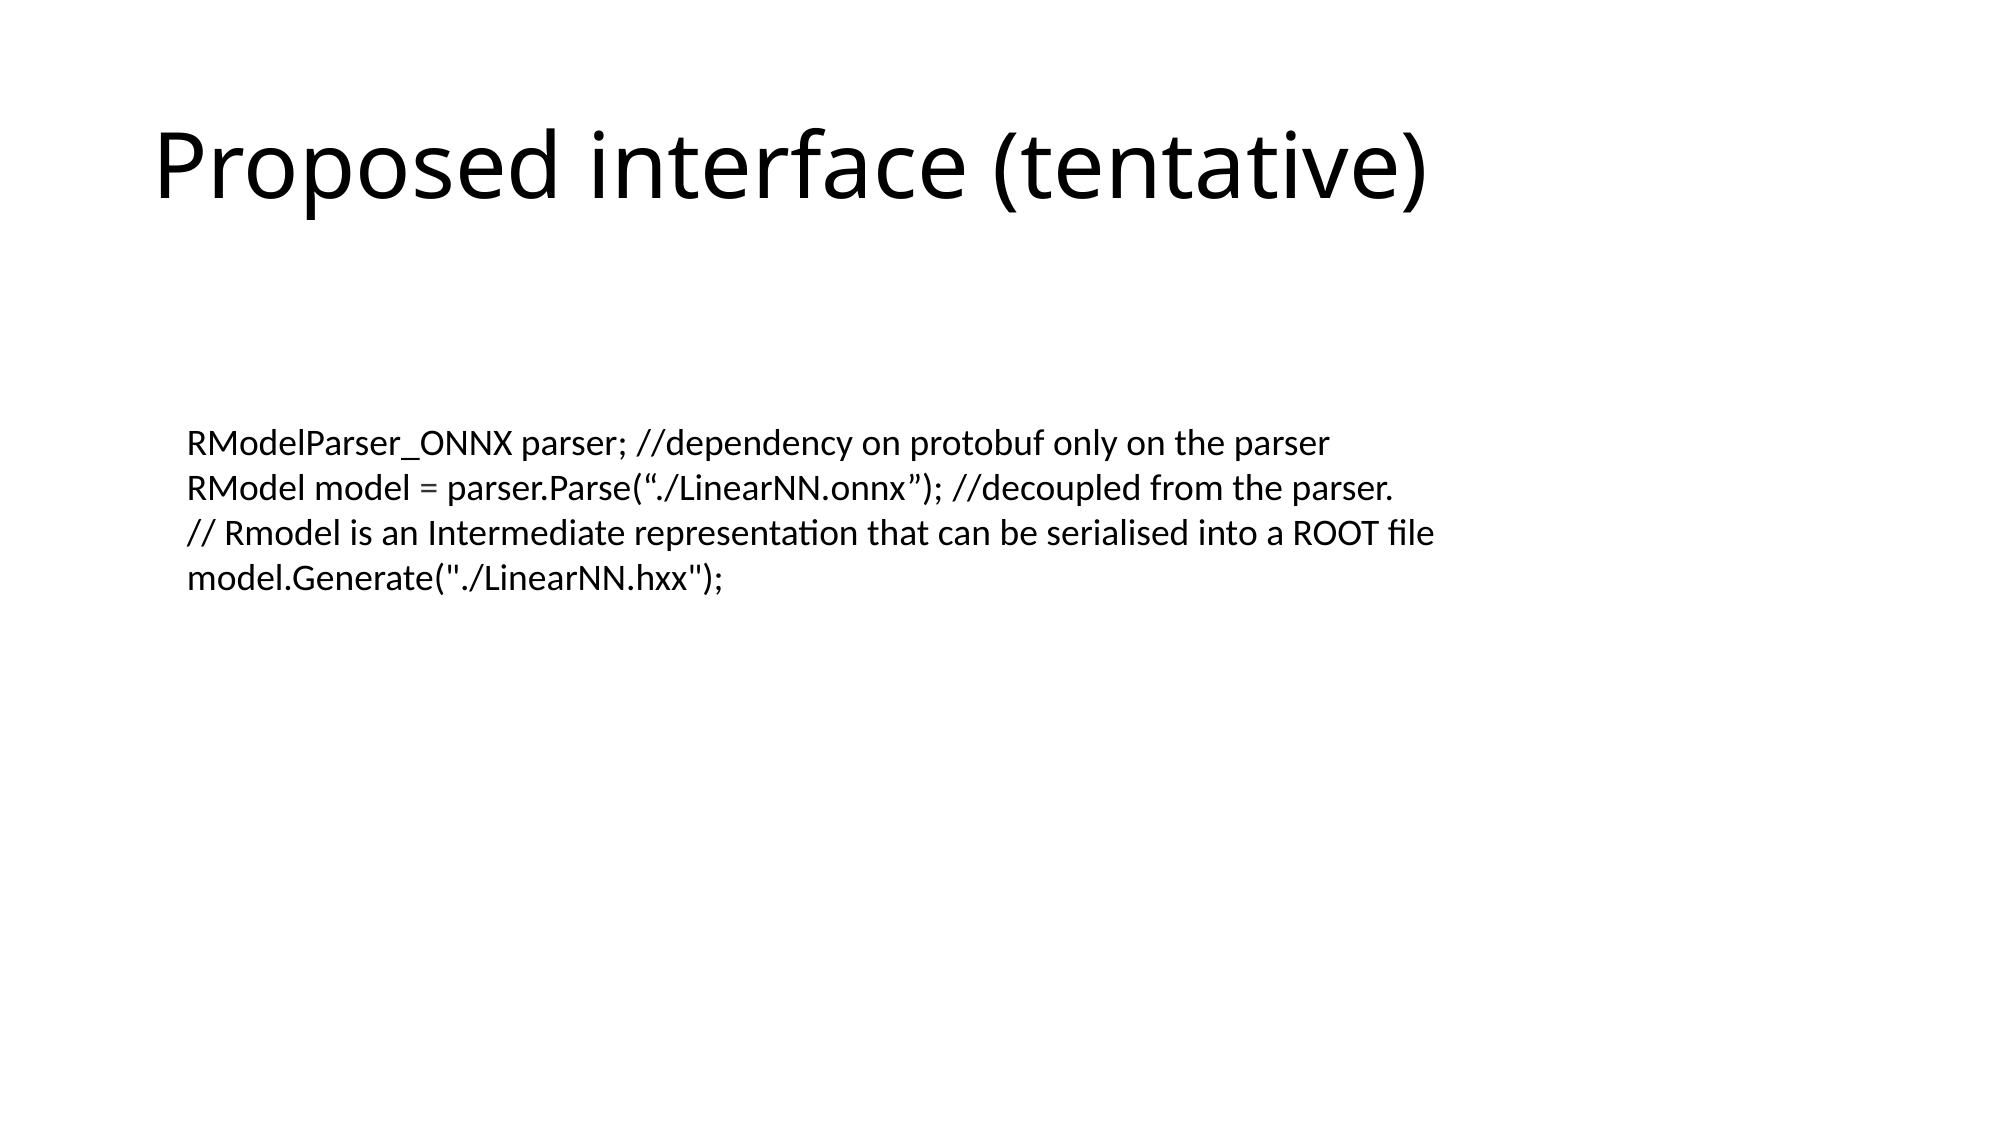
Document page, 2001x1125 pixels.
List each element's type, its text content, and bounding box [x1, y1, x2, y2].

text_box RModelParser_ONNX parser; //dependency on protobuf only on the parser RModel model = parser.Parse(“./LinearNN.onnx”); //decoupled from the parser. // Rmodel is an Intermediate representation that can be serialised into a ROOT file model.Generate("./LinearNN.hxx"); [172, 410, 1803, 606]
title Proposed interface (tentative) [137, 59, 1863, 278]
